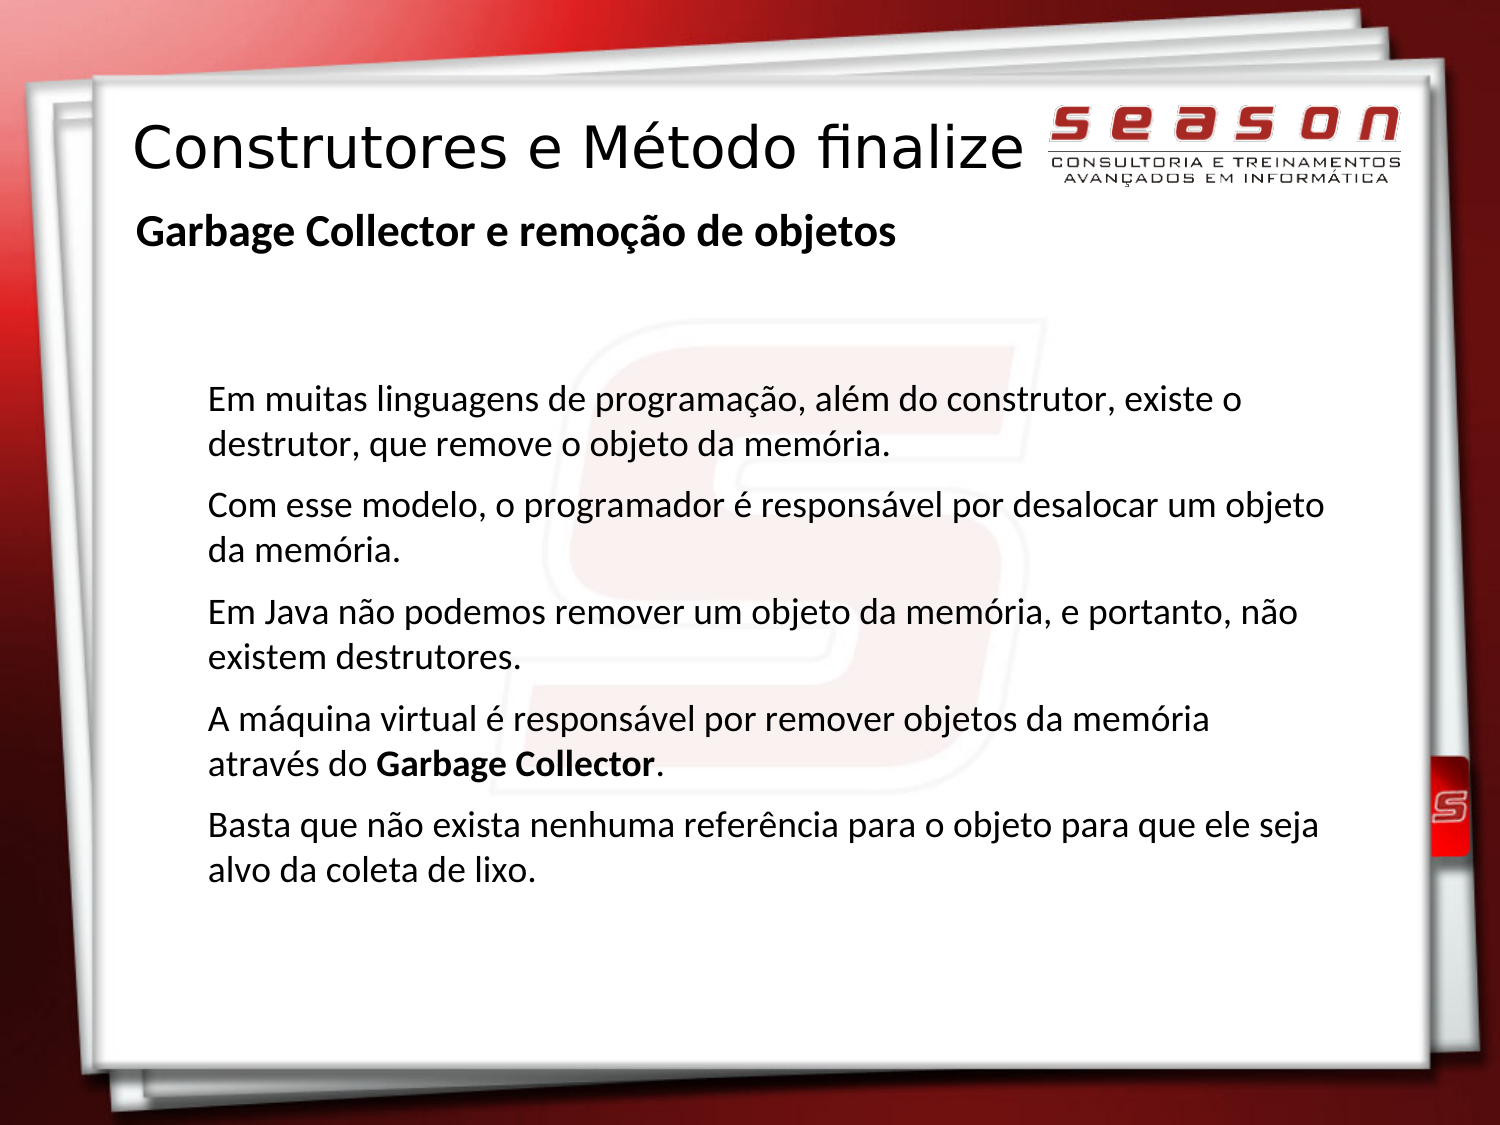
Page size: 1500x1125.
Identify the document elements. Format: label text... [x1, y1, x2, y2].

text_box Garbage Collector e remoção de objetos [119, 200, 1240, 256]
text_box Em muitas linguagens de programação, além do construtor, existe o destrutor, que remove o objeto da memória. Com esse modelo, o programador é responsável por desalocar um objeto da memória. Em Java não podemos remover um objeto da memória, e portanto, não existem destrutores. A máquina virtual é responsável por remover objetos da memória através do Garbage Collector. Basta que não exista nenhuma referência para o objeto para que ele seja alvo da coleta de lixo. [207, 318, 1328, 945]
title Construtores e Método finalize [118, 33, 1394, 257]
picture [0, 0, 1500, 1125]
